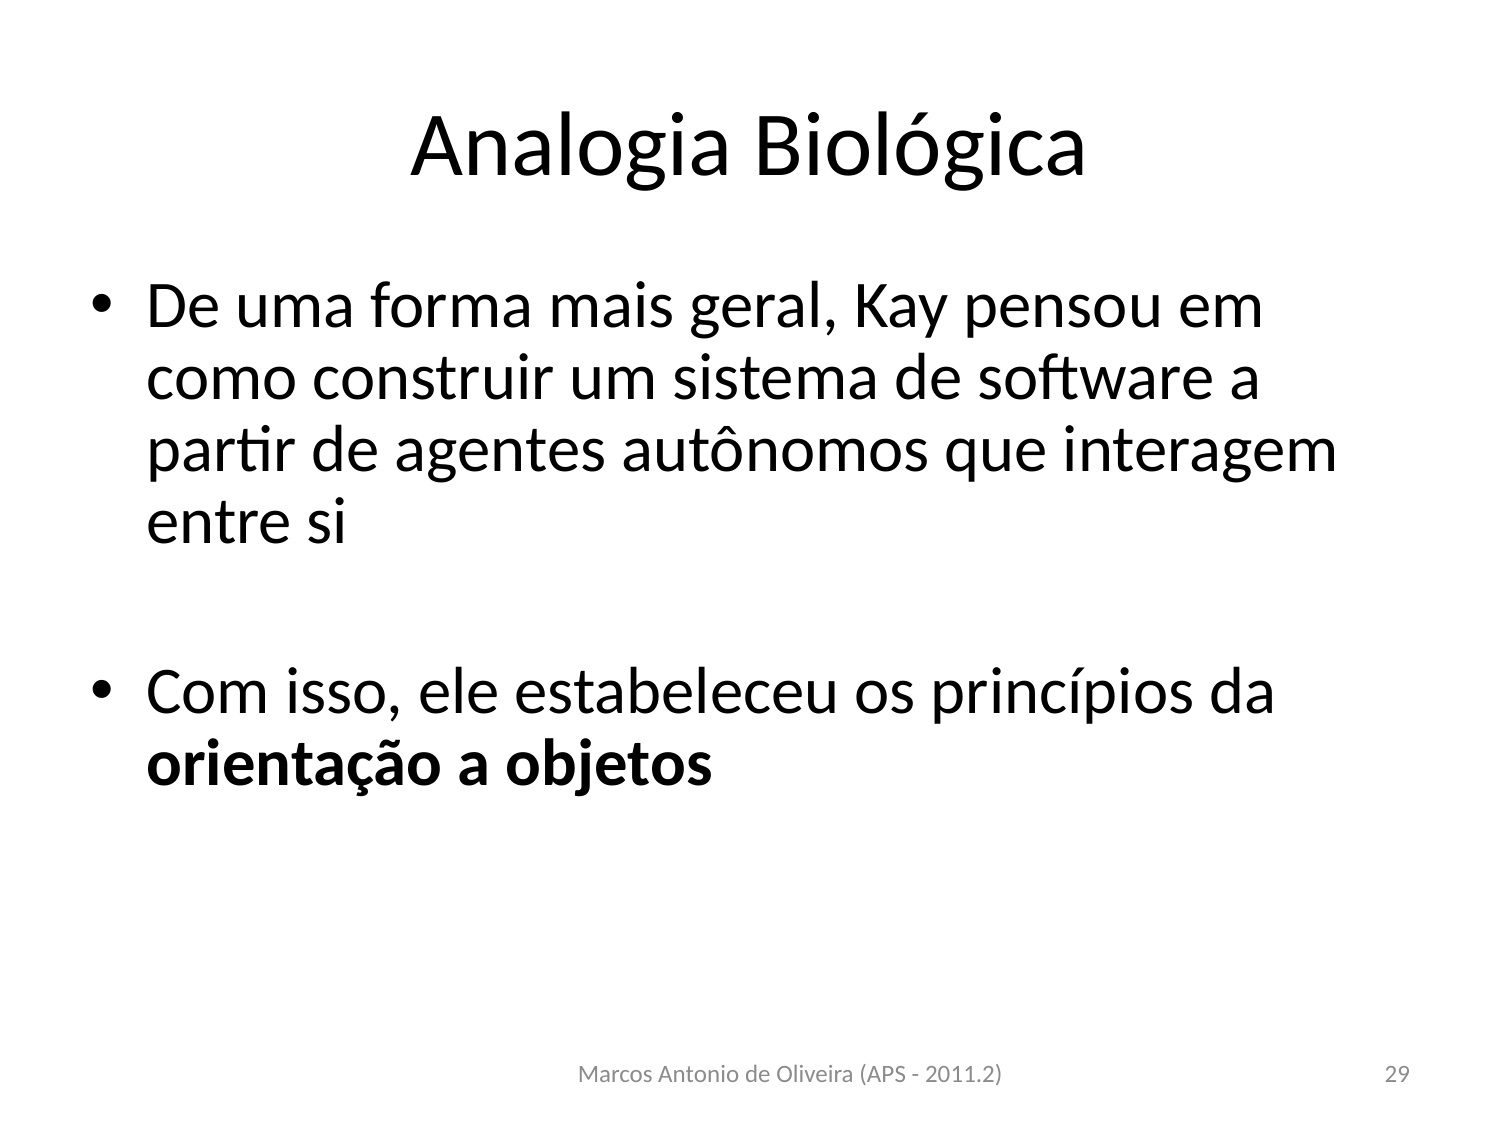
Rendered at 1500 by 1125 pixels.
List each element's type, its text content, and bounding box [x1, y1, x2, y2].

footer Marcos Antonio de Oliveira (APS - 2011.2) [512, 1042, 1069, 1103]
title Analogia Biológica [75, 45, 1425, 233]
list De uma forma mais geral, Kay pensou em como construir um sistema de software a partir de agentes autônomos que interagem entre si Com isso, ele estabeleceu os princípios da orientação a objetos [75, 262, 1425, 1005]
slide_number <número> [1074, 1042, 1425, 1103]
